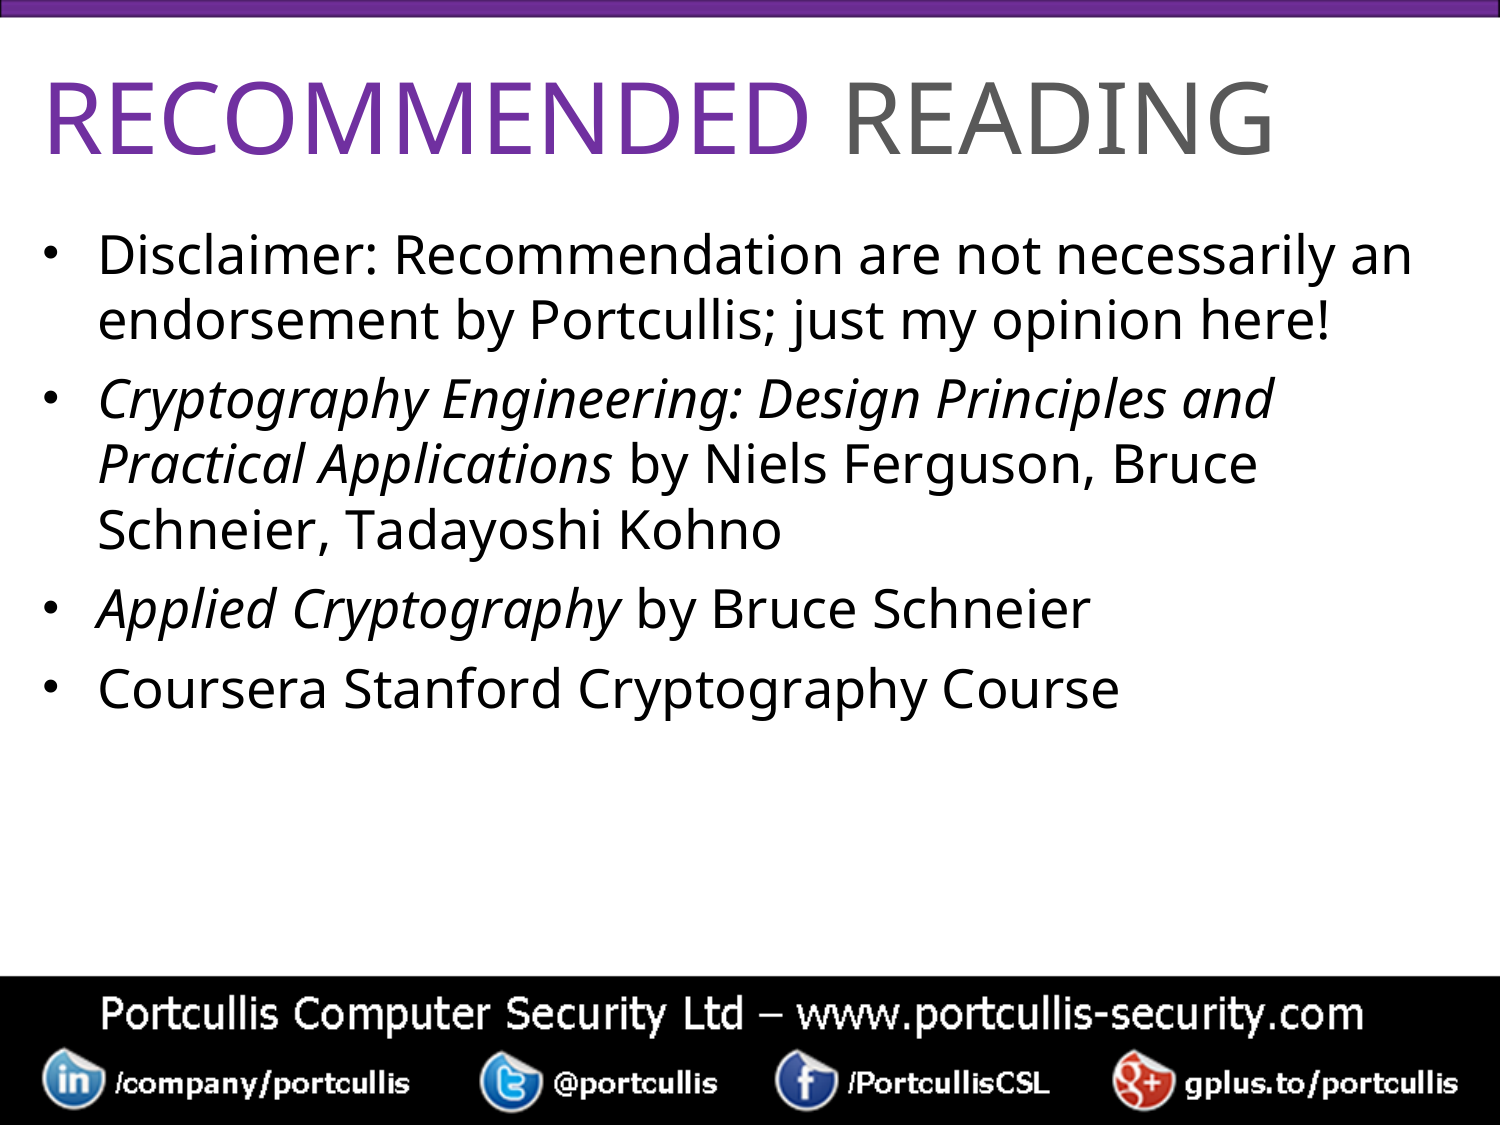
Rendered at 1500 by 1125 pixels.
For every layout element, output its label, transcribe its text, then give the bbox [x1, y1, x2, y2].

title RECOMMENDED READING [41, 42, 1434, 202]
picture [0, 0, 1500, 1125]
list Disclaimer: Recommendation are not necessarily an endorsement by Portcullis; just my opinion here! Cryptography Engineering: Design Principles and Practical Applications by Niels Ferguson, Bruce Schneier, Tadayoshi Kohno Applied Cryptography by Bruce Schneier Coursera Stanford Cryptography Course [41, 219, 1428, 965]
